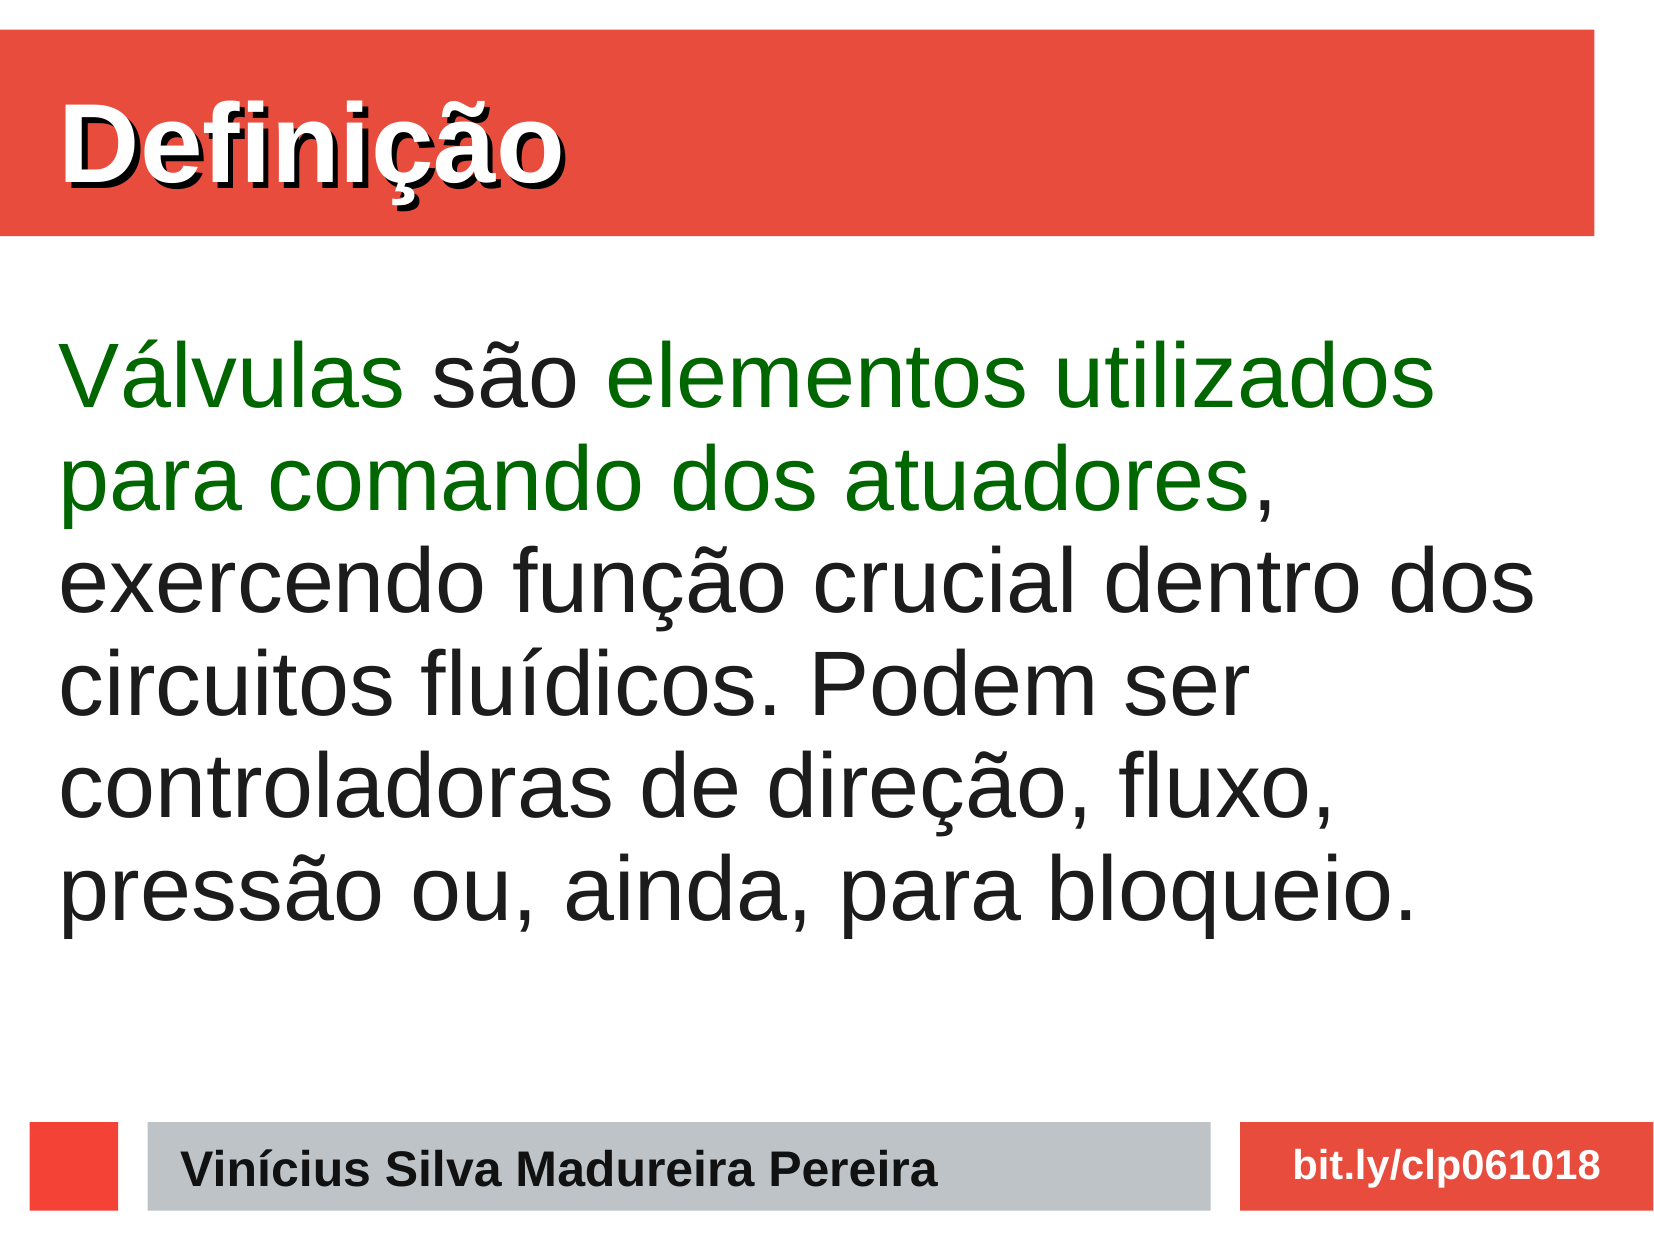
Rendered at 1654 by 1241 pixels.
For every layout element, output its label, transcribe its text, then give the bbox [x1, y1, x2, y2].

text_box bit.ly/clp061018 [1228, 1133, 1654, 1205]
title Definição [59, 59, 1595, 207]
list Válvulas são elementos utilizados para comando dos atuadores, exercendo função crucial dentro dos circuitos fluídicos. Podem ser controladoras de direção, fluxo, pressão ou, ainda, para bloqueio. [59, 324, 1565, 1093]
text_box Vinícius Silva Madureira Pereira [165, 1133, 1170, 1205]
